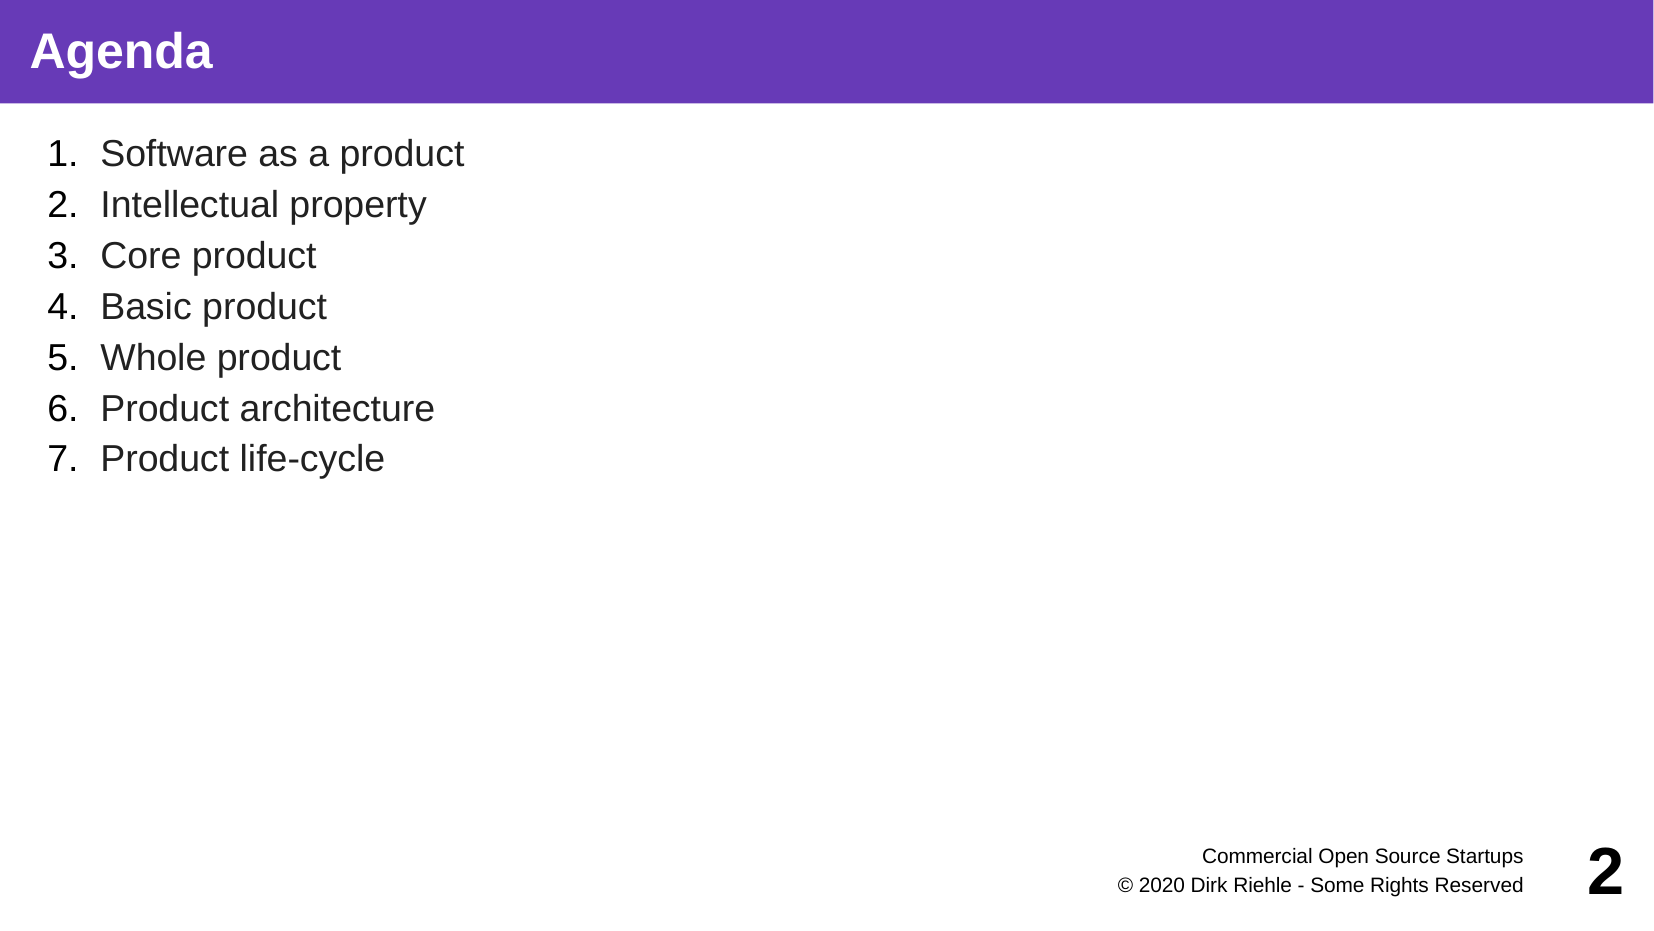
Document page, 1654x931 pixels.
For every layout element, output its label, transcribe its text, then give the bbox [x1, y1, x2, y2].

title Agenda [0, 0, 1654, 104]
list Software as a product Intellectual property Core product Basic product Whole product Product architecture Product life-cycle [29, 132, 1625, 813]
